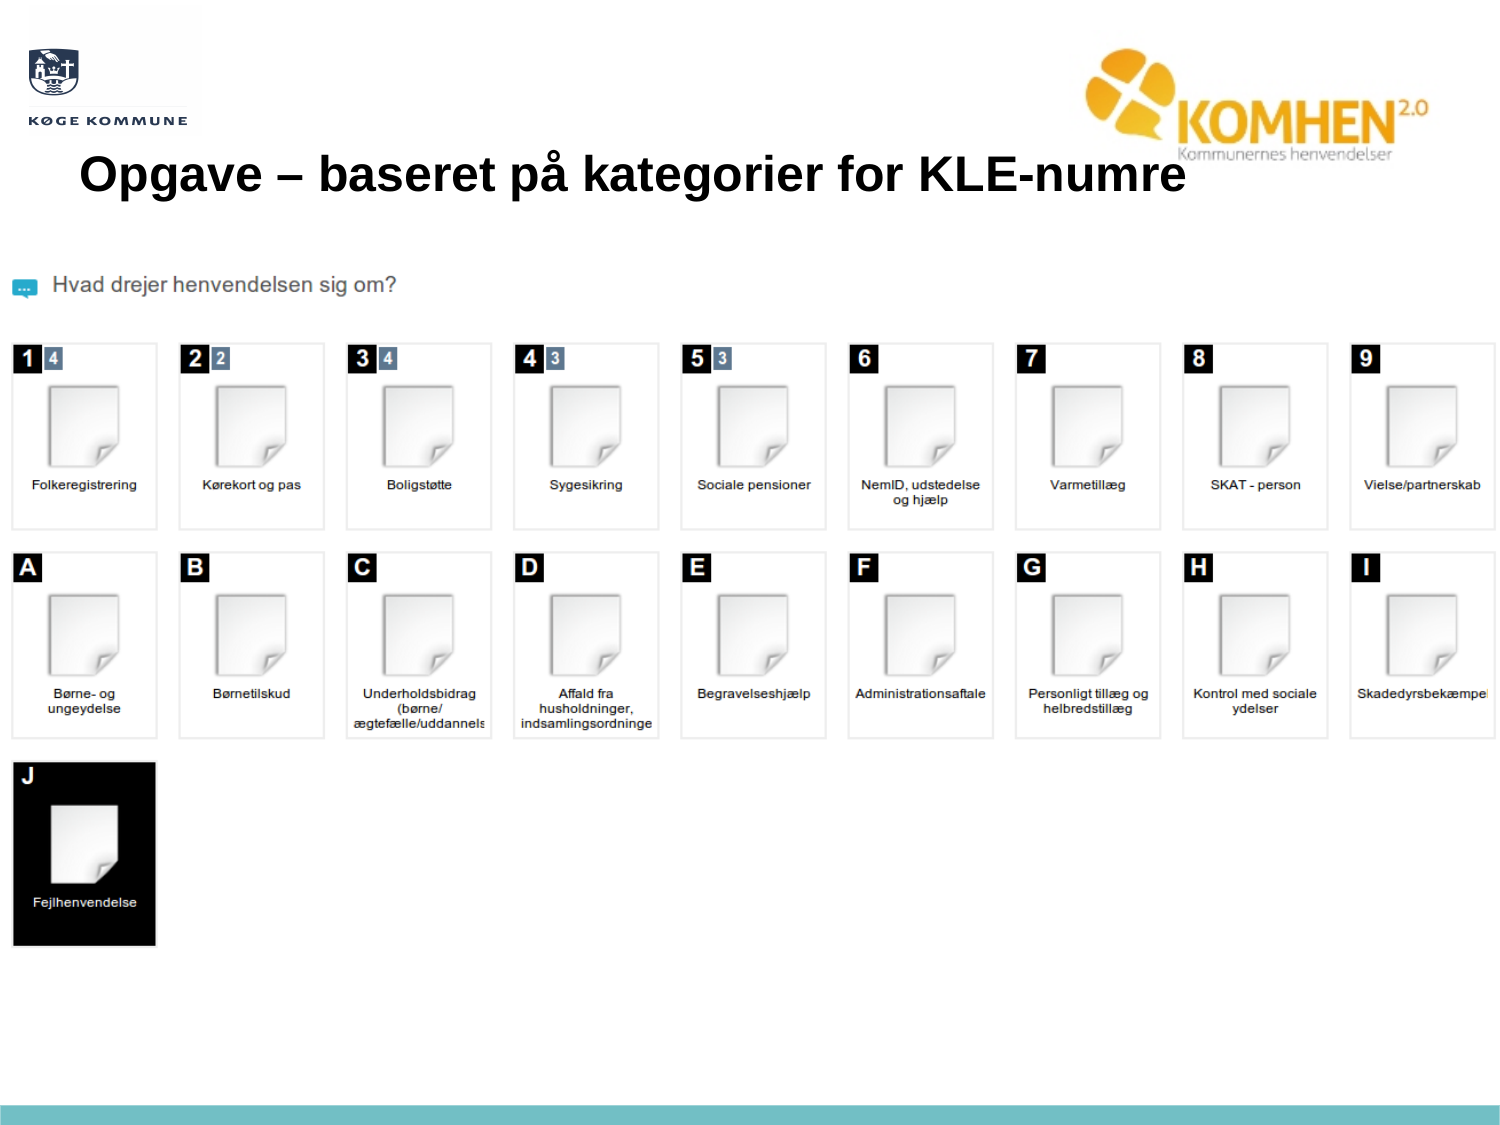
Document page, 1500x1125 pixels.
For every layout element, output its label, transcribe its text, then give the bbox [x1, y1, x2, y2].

picture [0, 267, 1499, 962]
text_box Opgave – baseret på kategorier for KLE-numre [65, 78, 1415, 266]
picture [29, 5, 202, 136]
text_box [0, 1105, 1500, 1125]
picture [1069, 30, 1440, 186]
